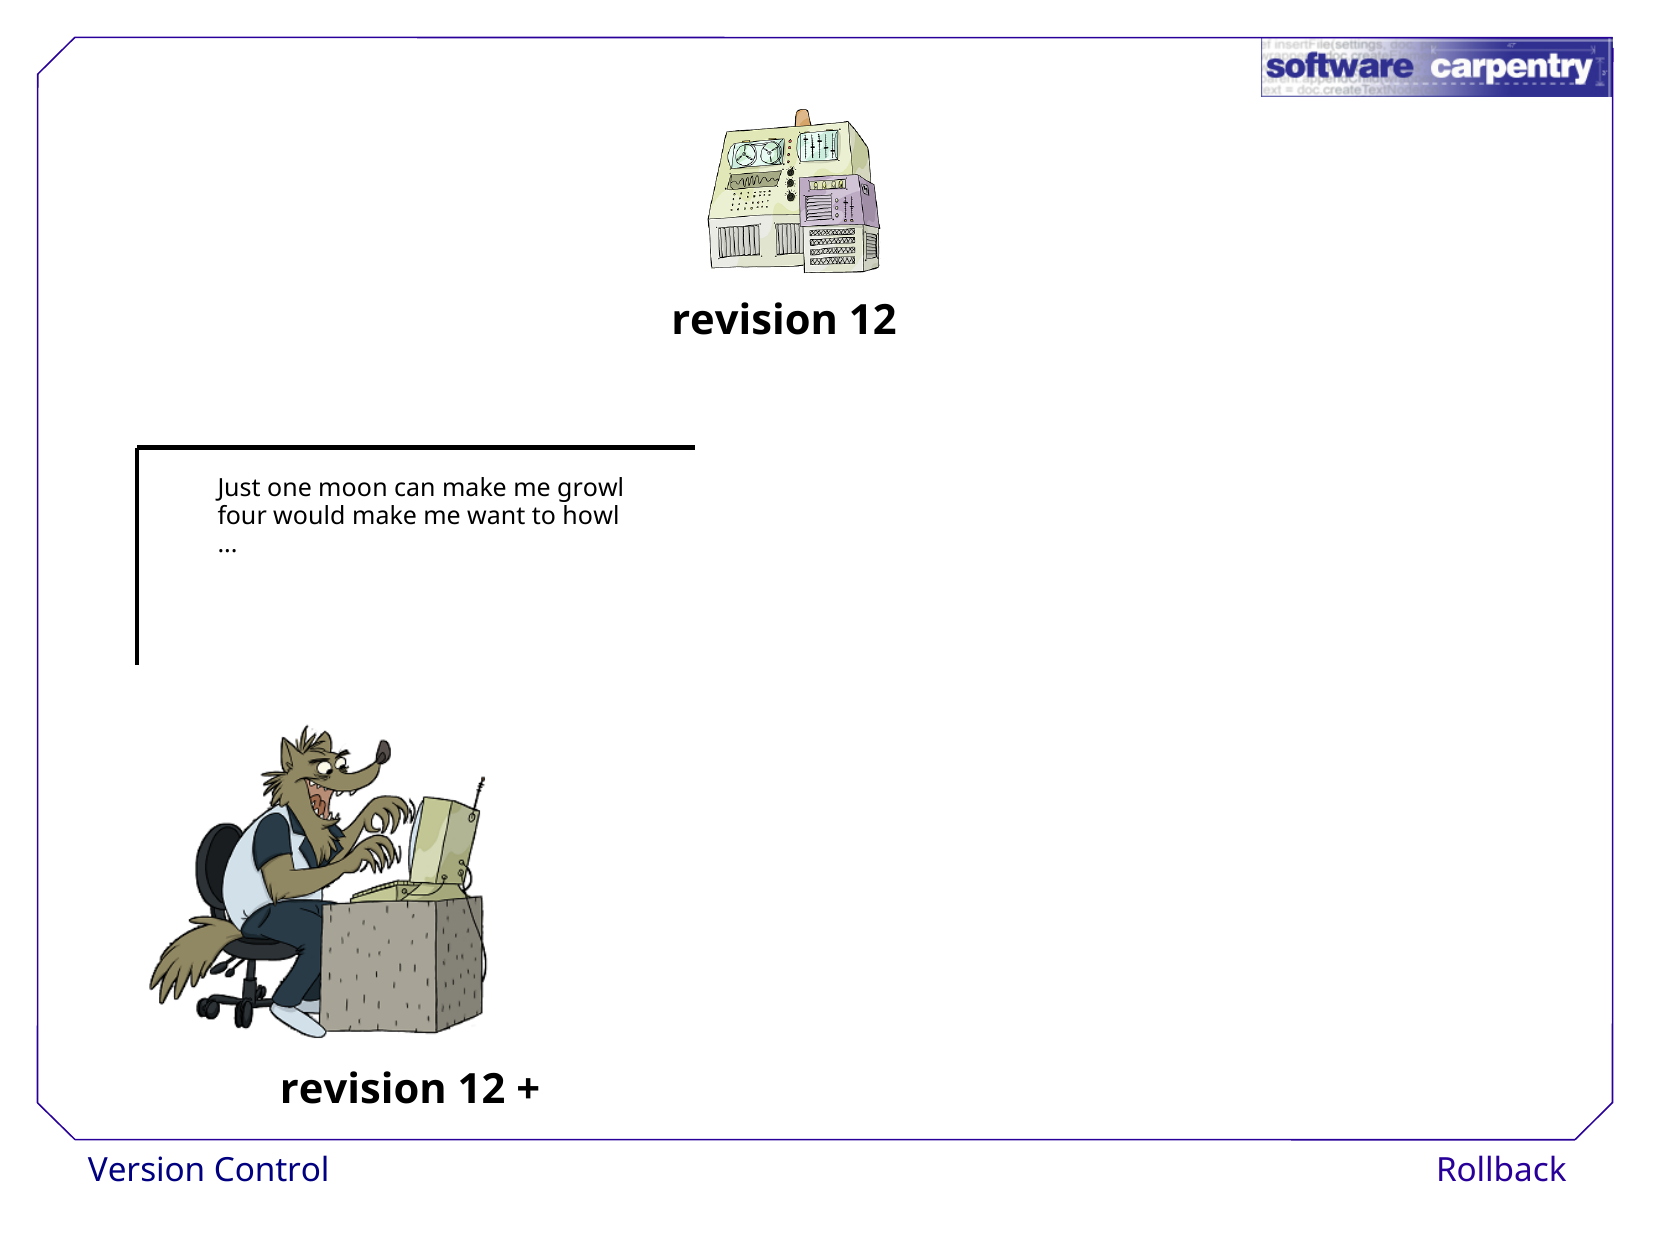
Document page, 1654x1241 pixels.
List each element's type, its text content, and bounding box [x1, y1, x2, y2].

text_box revision 12 + [265, 1059, 556, 1122]
text_box Just one moon can make me growl four would make me want to howl ... [202, 466, 640, 566]
picture [1261, 39, 1613, 97]
picture [137, 705, 516, 1069]
picture [688, 90, 903, 286]
text_box revision 12 [656, 289, 912, 352]
